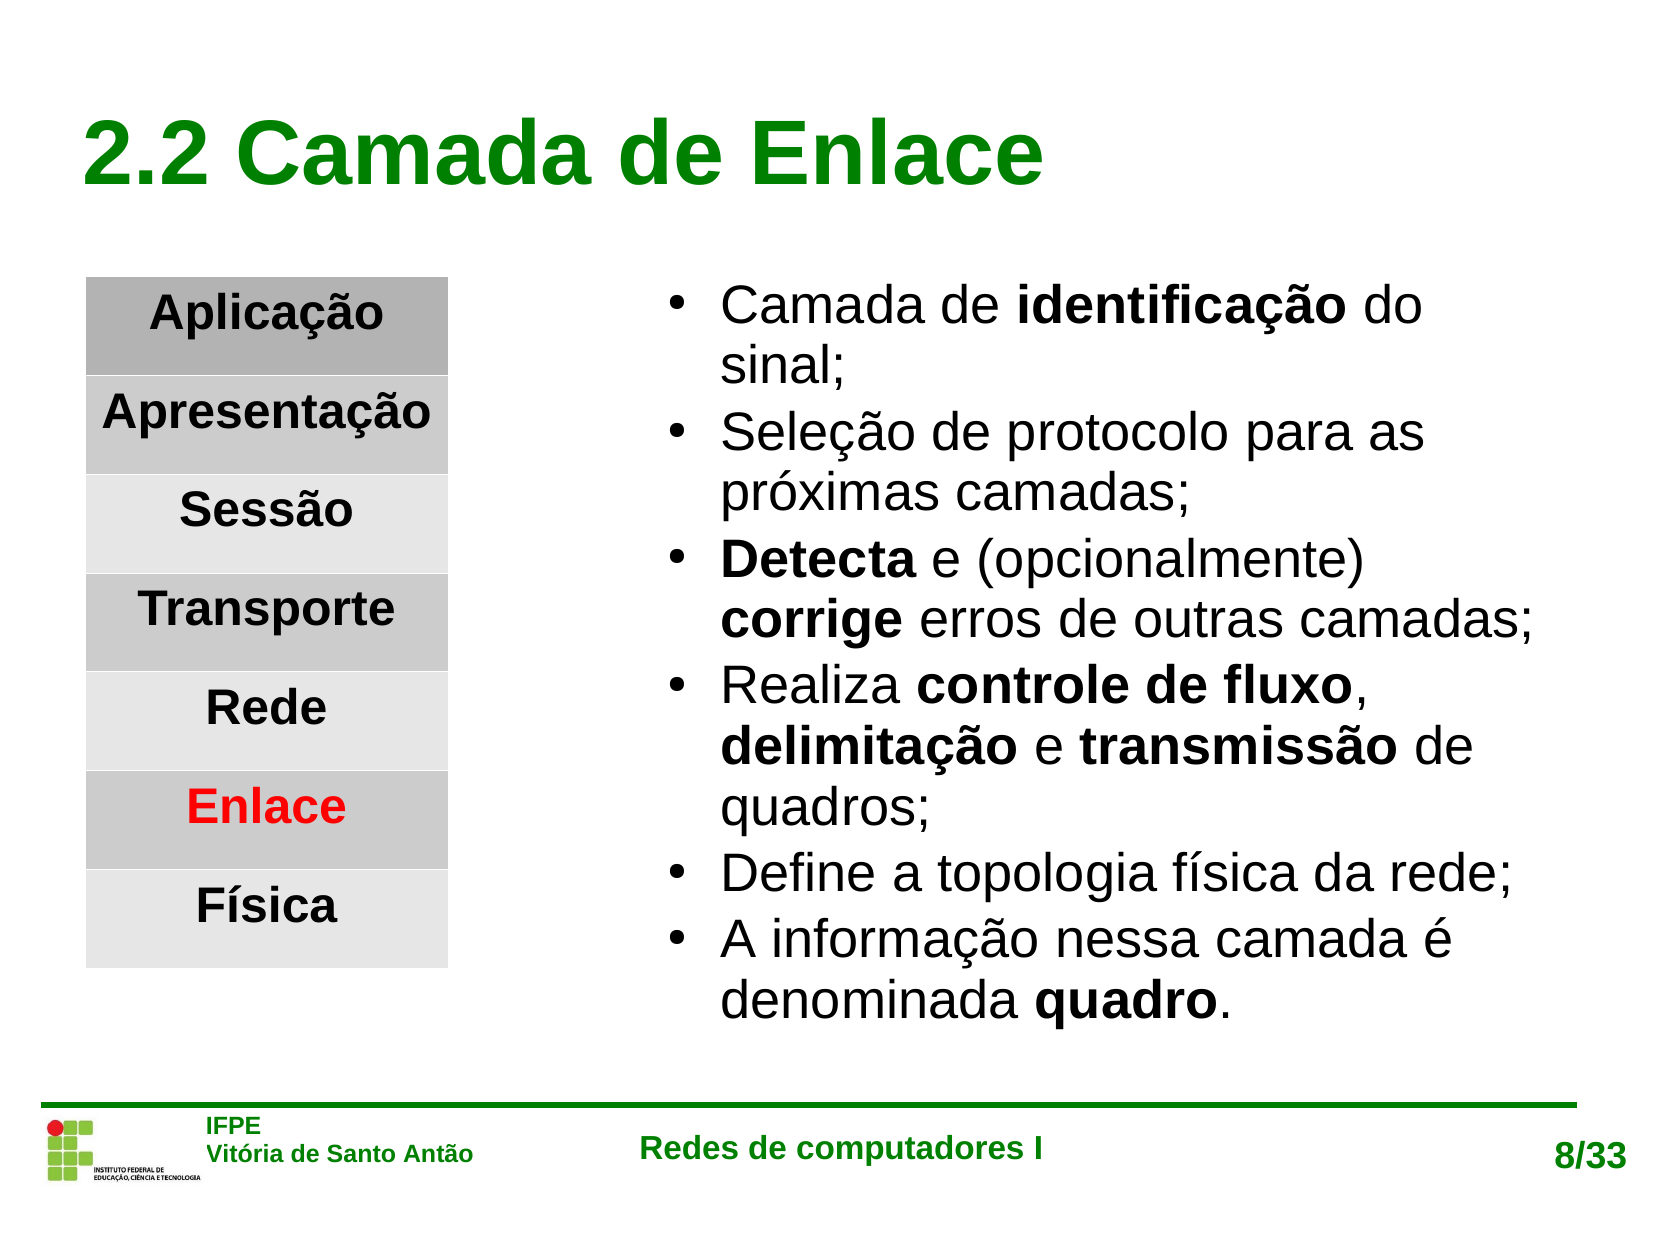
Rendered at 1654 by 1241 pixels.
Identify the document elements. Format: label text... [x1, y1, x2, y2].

table_cell Rede [86, 672, 448, 770]
table_cell Física [86, 870, 448, 968]
table_cell Enlace [86, 771, 448, 869]
table_cell Sessão [86, 475, 448, 573]
table_cell Apresentação [86, 376, 448, 474]
picture [39, 1111, 207, 1191]
title 2.2 Camada de Enlace [82, 49, 1571, 257]
table_header Aplicação [86, 277, 448, 375]
list Camada de identificação do sinal; Seleção de protocolo para as próximas camadas; Detecta e (opcionalmente) corrige erros de outras camadas; Realiza controle de fluxo, delimitação e transmissão de quadros; Define a topologia física da rede; A informação nessa camada é denominada quadro. [649, 274, 1553, 1212]
table_cell Transporte [86, 574, 448, 671]
